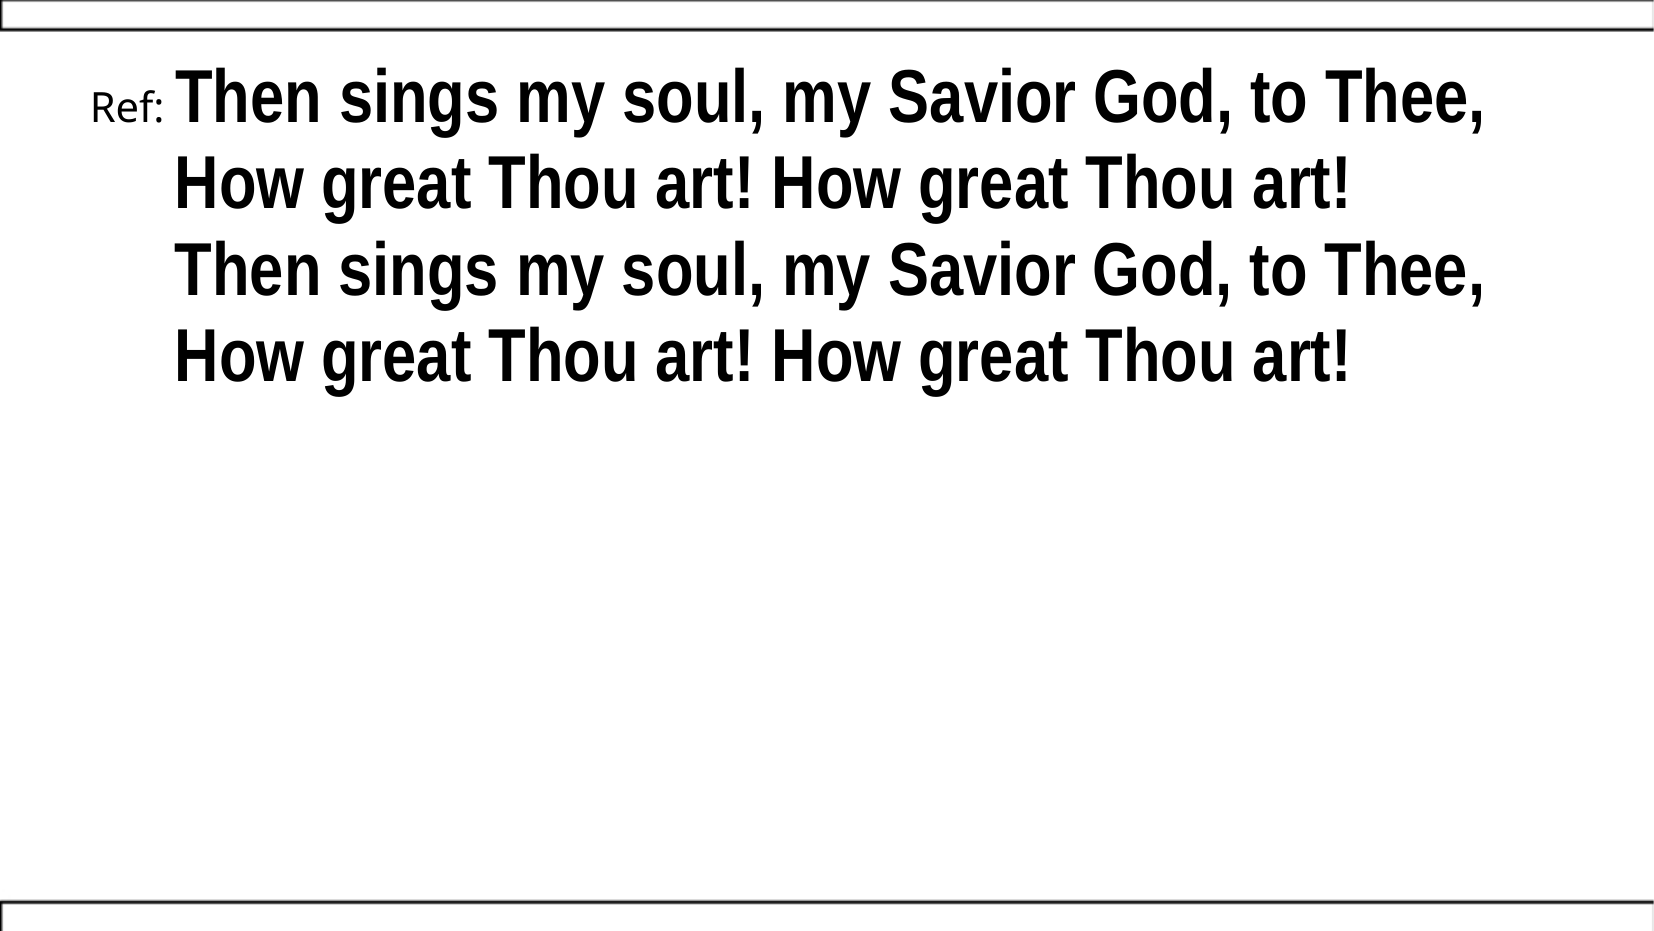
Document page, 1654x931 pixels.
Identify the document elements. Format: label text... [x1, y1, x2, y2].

text_box Ref: Then sings my soul, my Savior God, to Thee, How great Thou art! How great Thou art! Then sings my soul, my Savior God, to Thee, How great Thou art! How great Thou art! [75, 45, 1576, 421]
picture [0, 0, 1654, 931]
